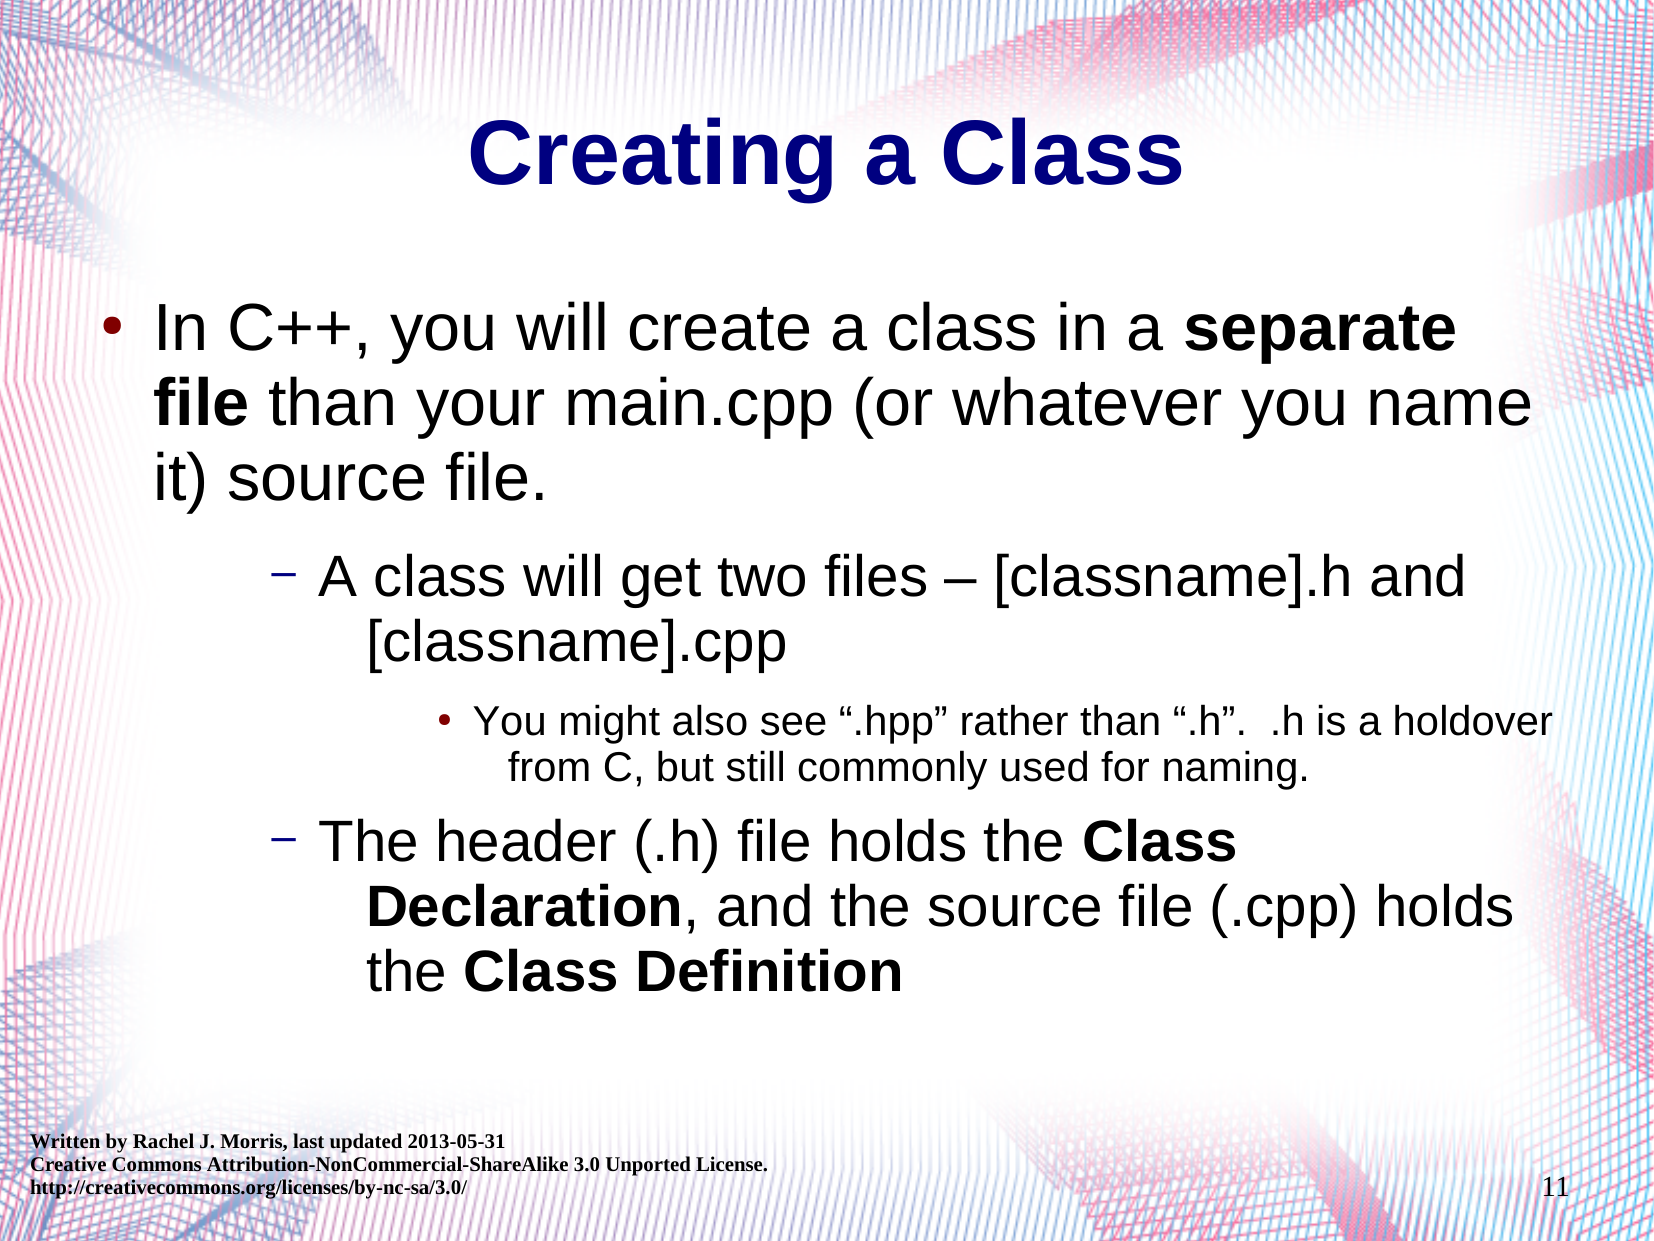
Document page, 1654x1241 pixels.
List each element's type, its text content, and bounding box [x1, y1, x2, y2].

title Creating a Class [82, 49, 1571, 257]
picture [0, 0, 1654, 1241]
list In C++, you will create a class in a separate file than your main.cpp (or whatever you name it) source file. A class will get two files – [classname].h and [classname].cpp You might also see “.hpp” rather than “.h”. .h is a holdover from C, but still commonly used for naming. The header (.h) file holds the Class Declaration, and the source file (.cpp) holds the Class Definition [82, 290, 1571, 1010]
